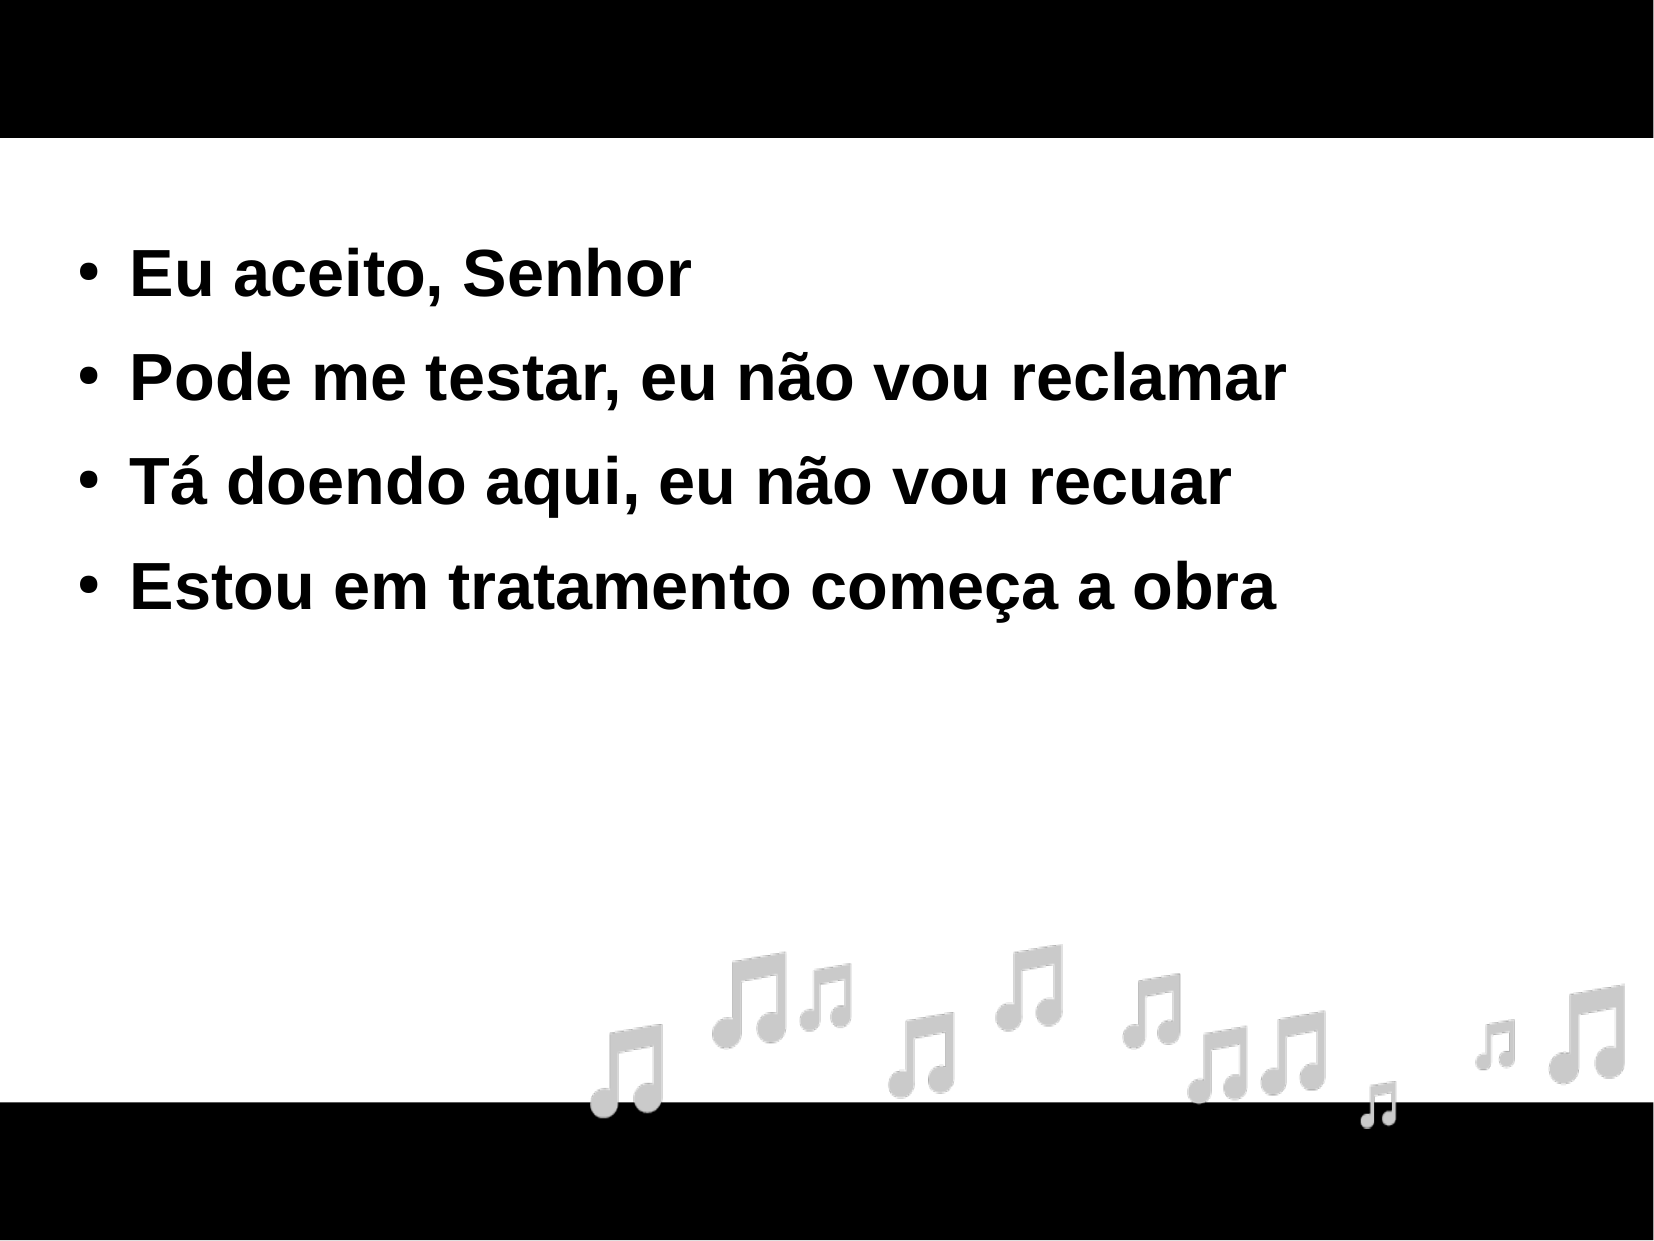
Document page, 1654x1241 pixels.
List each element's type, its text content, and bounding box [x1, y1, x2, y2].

list Eu aceito, Senhor Pode me testar, eu não vou reclamar Tá doendo aqui, eu não vou recuar Estou em tratamento começa a obra [59, 236, 1595, 1024]
